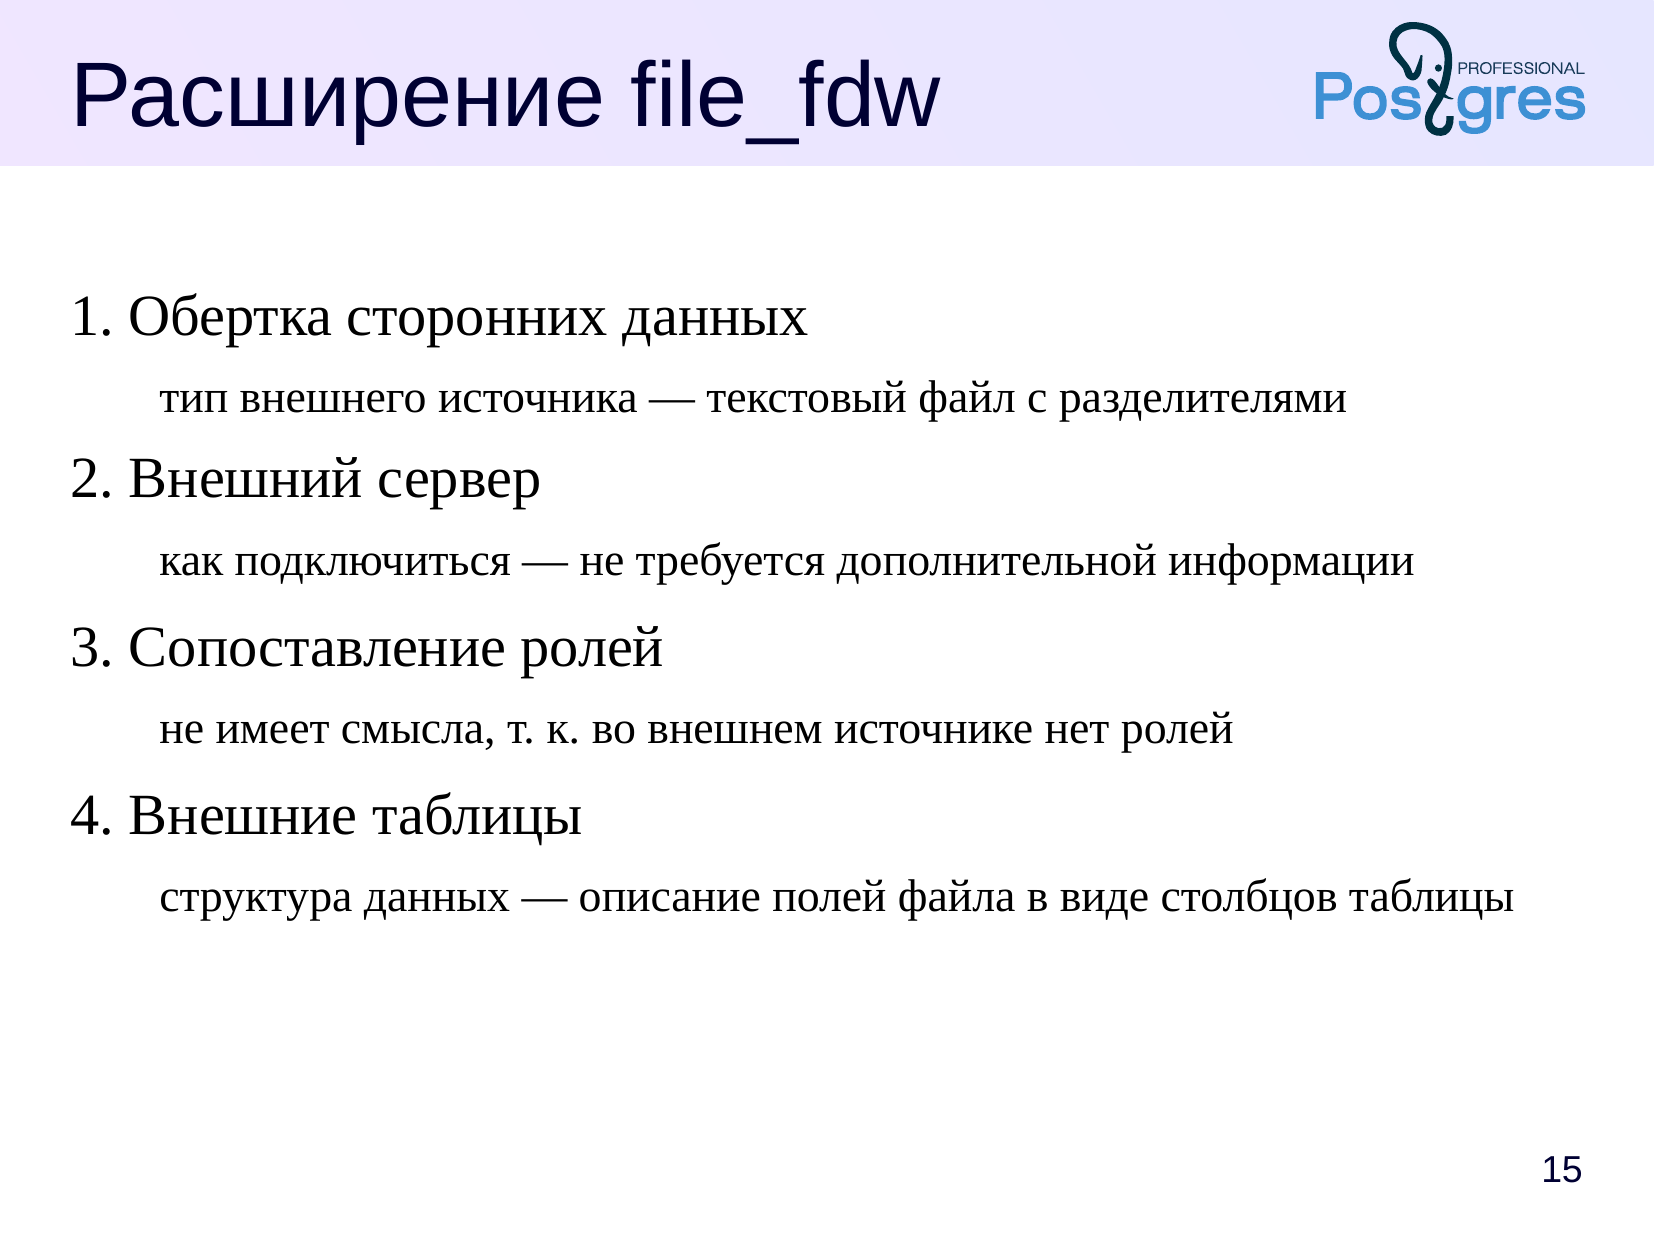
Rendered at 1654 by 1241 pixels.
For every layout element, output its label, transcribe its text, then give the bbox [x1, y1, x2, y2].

title Расширение file_fdw [70, 43, 1241, 147]
list 1. Обертка сторонних данных тип внешнего источника — текстовый файл с разделителями 2. Внешний сервер как подключиться — не требуется дополнительной информации 3. Сопоставление ролей не имеет смысла, т. к. во внешнем источнике нет ролей 4. Внешние таблицы структура данных — описание полей файла в виде столбцов таблицы [70, 283, 1583, 1096]
